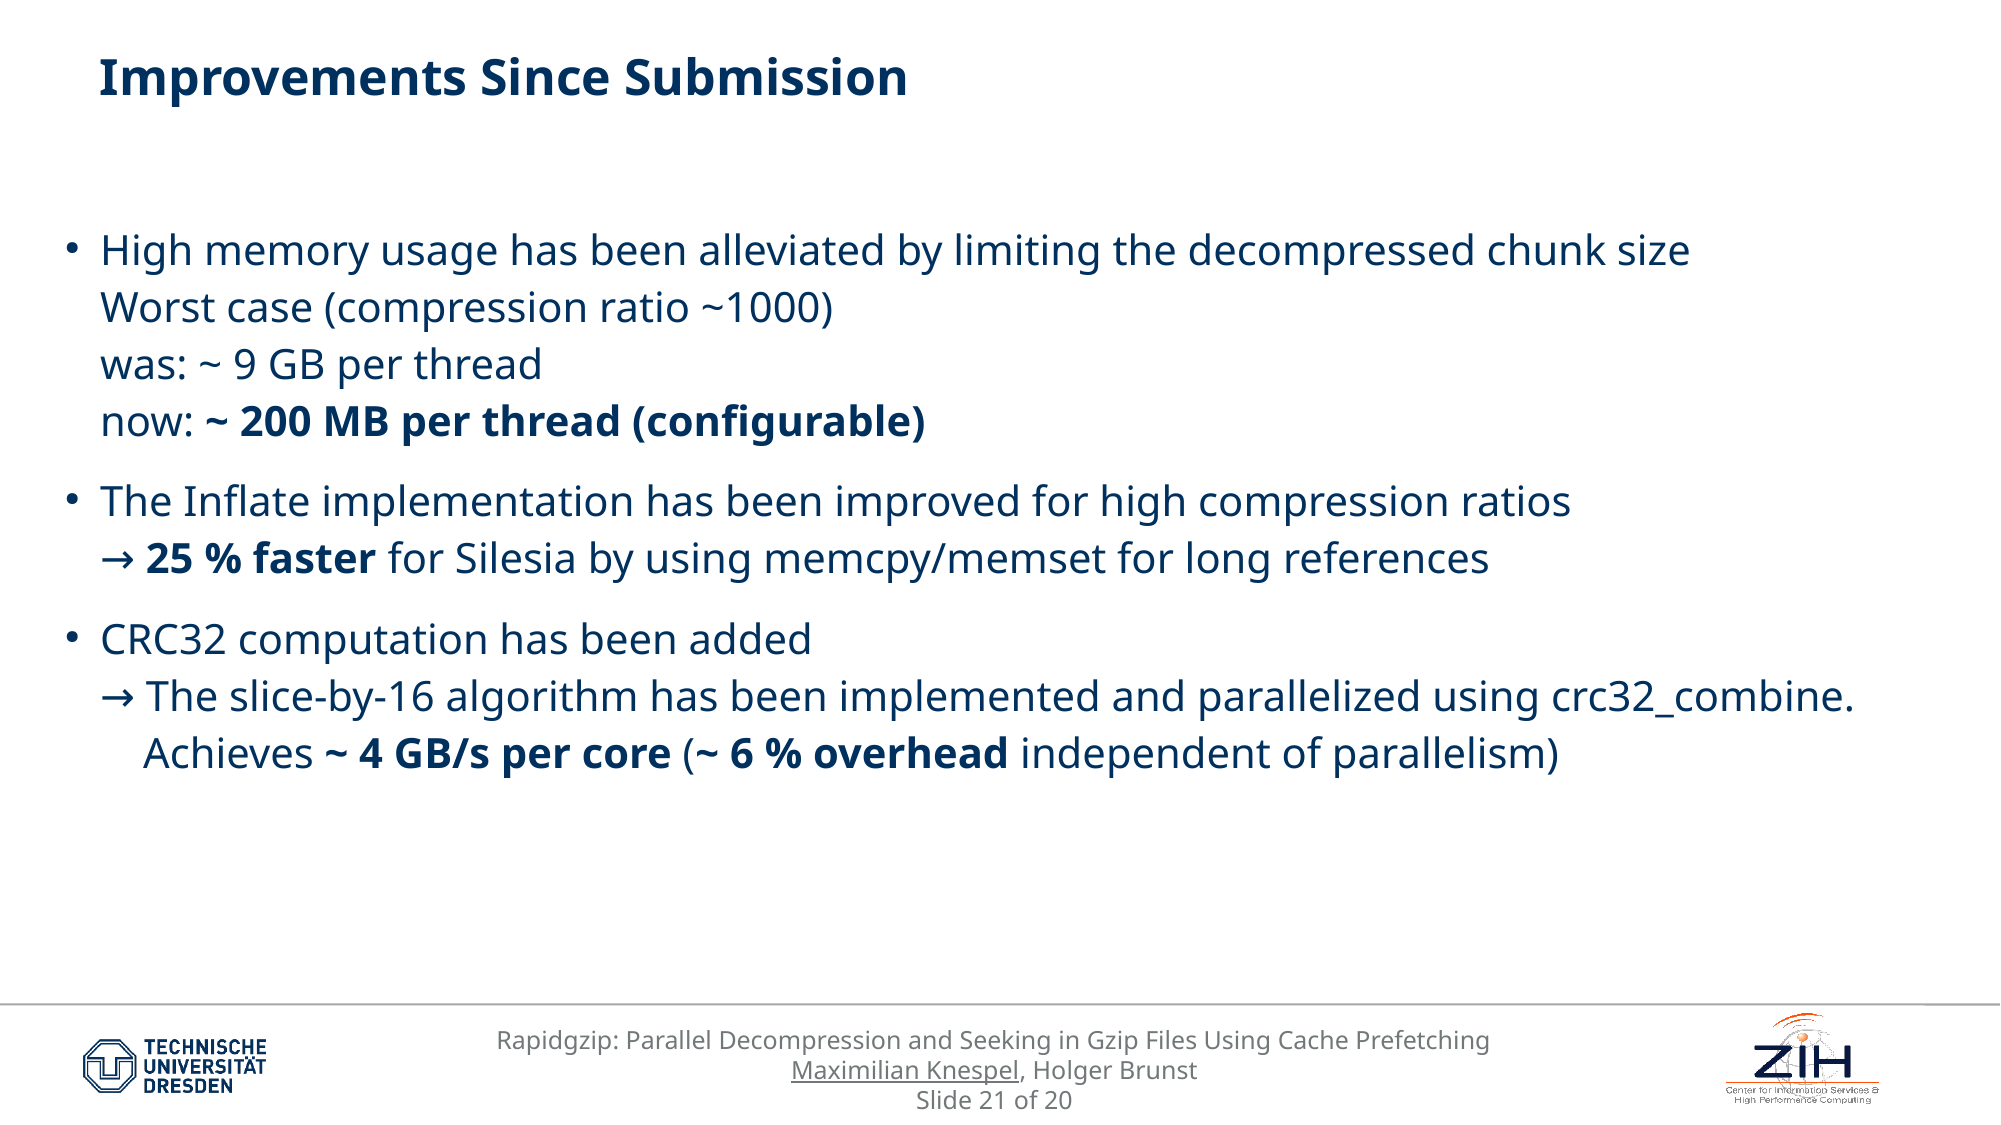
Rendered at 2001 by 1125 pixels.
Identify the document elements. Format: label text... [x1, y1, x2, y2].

picture [1726, 1013, 1879, 1104]
picture [83, 1039, 266, 1093]
title Improvements Since Submission [99, 44, 1900, 220]
text_box High memory usage has been alleviated by limiting the decompressed chunk size Worst case (compression ratio ~1000) was: ~ 9 GB per thread now: ~ 200 MB per thread (configurable) The Inflate implementation has been improved for high compression ratios → 25 % faster for Silesia by using memcpy/memset for long references CRC32 computation has been added → The slice-by-16 algorithm has been implemented and parallelized using crc32_combine. Achieves ~ 4 GB/s per core (~ 6 % overhead independent of parallelism) [64, 220, 1909, 954]
